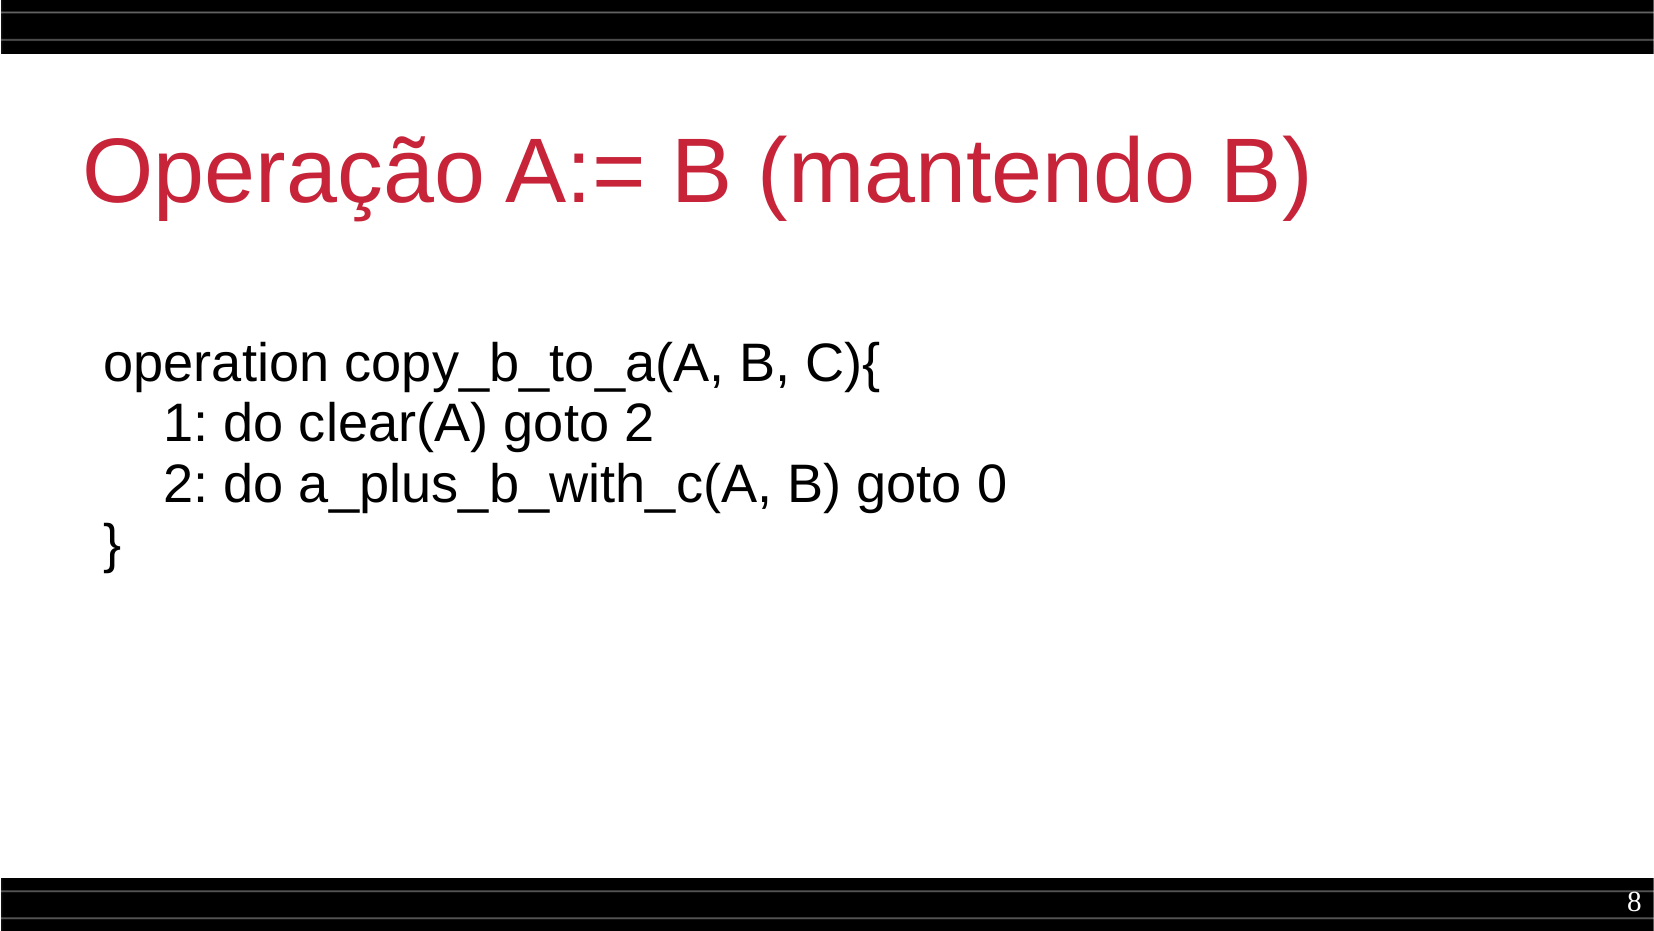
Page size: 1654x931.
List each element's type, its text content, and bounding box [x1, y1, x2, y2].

picture [1, 0, 1654, 54]
title Operação A:= B (mantendo B) [82, 92, 1571, 249]
picture [1, 878, 1654, 931]
text_box operation copy_b_to_a(A, B, C){ 1: do clear(A) goto 2 2: do a_plus_b_with_c(A, B) goto 0 } [88, 324, 1040, 685]
